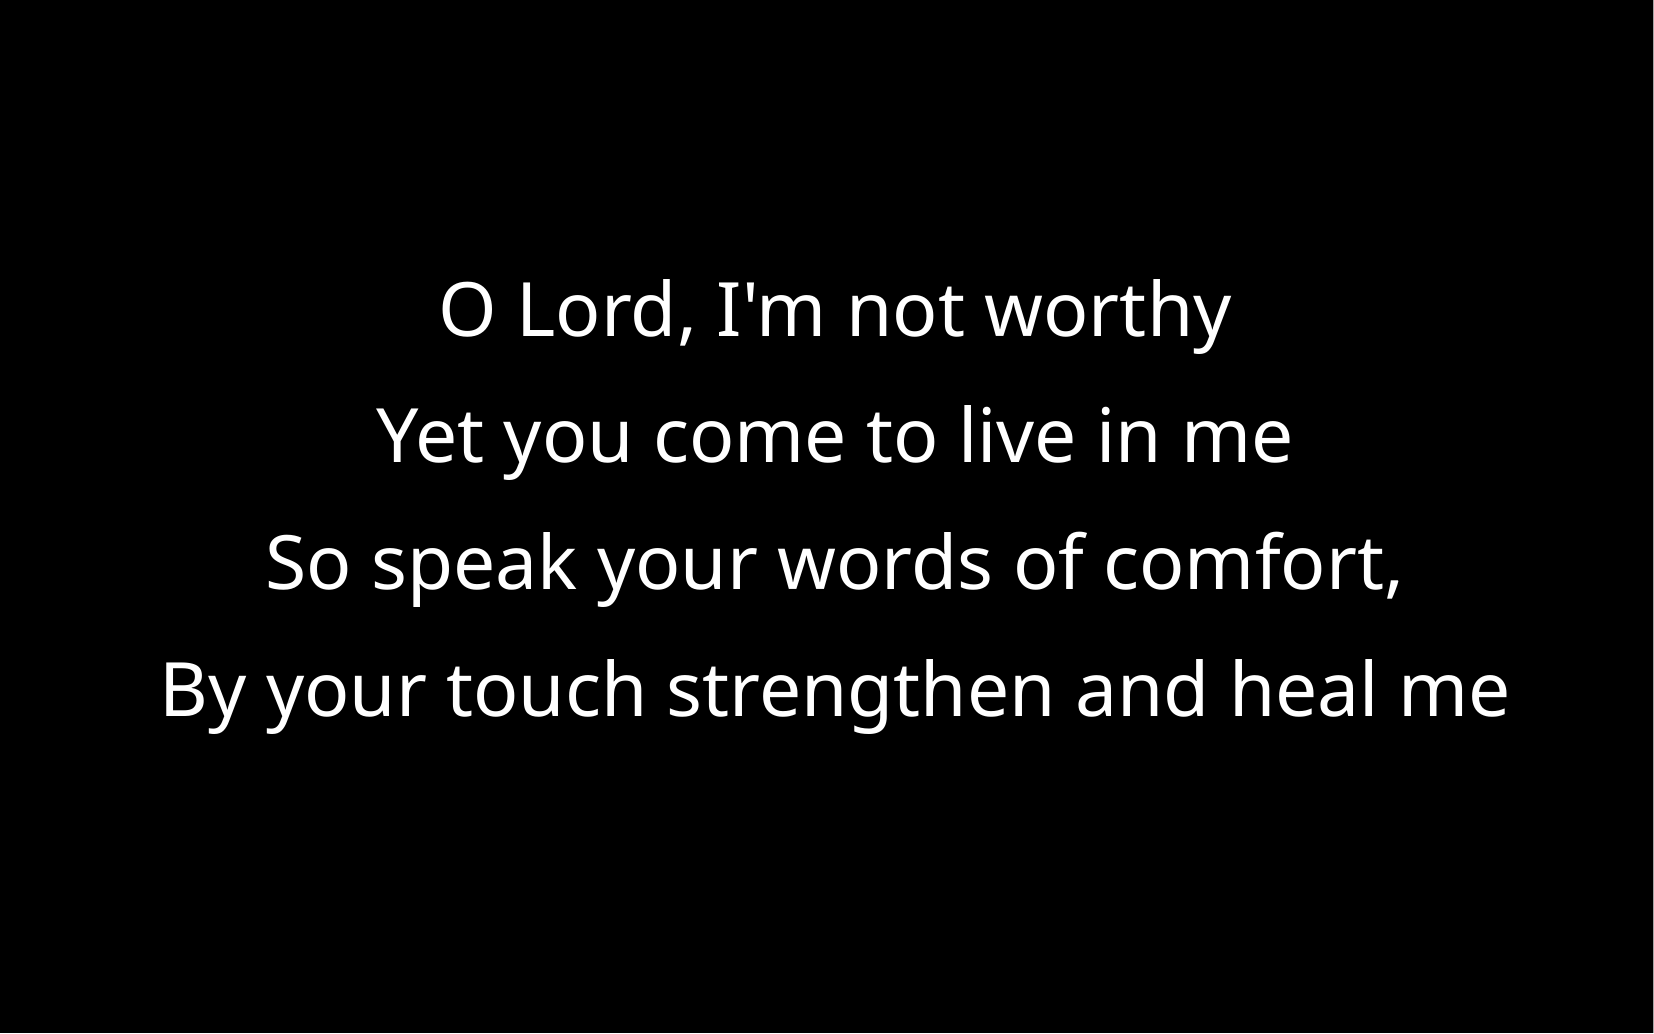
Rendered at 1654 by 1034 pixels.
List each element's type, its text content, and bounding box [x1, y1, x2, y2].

list O Lord, I'm not worthy Yet you come to live in me So speak your words of comfort, By your touch strengthen and heal me [0, 255, 1654, 1024]
